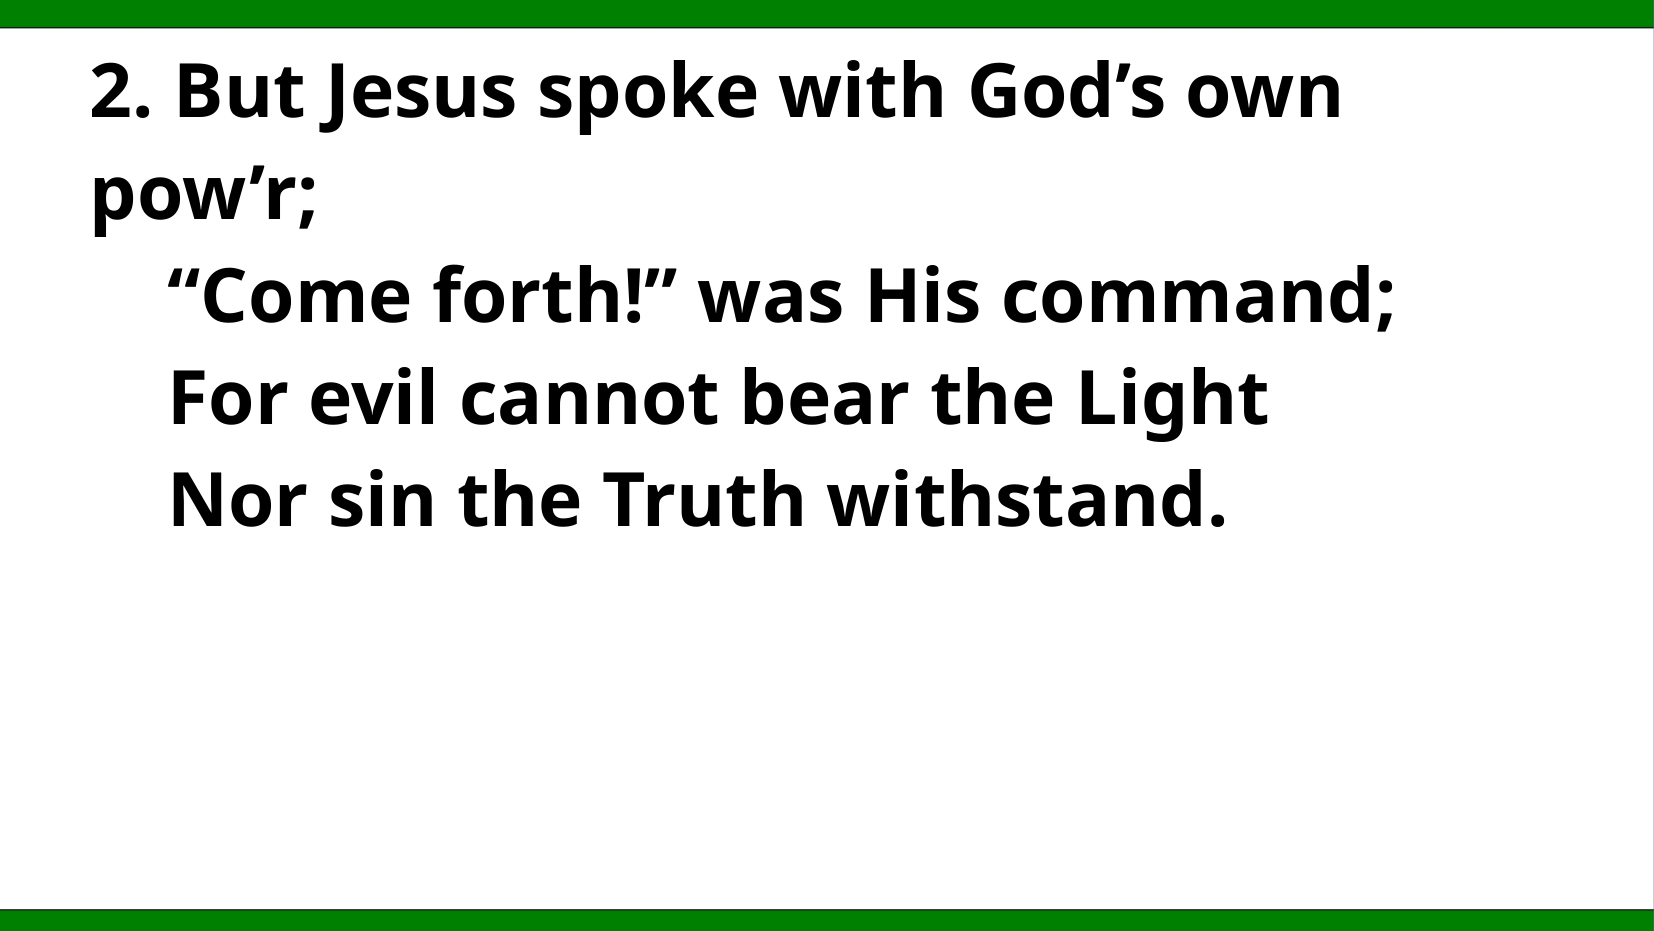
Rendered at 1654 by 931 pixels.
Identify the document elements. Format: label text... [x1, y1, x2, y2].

picture [0, 0, 1654, 931]
text_box 2. But Jesus spoke with God’s own pow’r; “Come forth!” was His command; For evil cannot bear the Light Nor sin the Truth withstand. [75, 30, 1606, 445]
